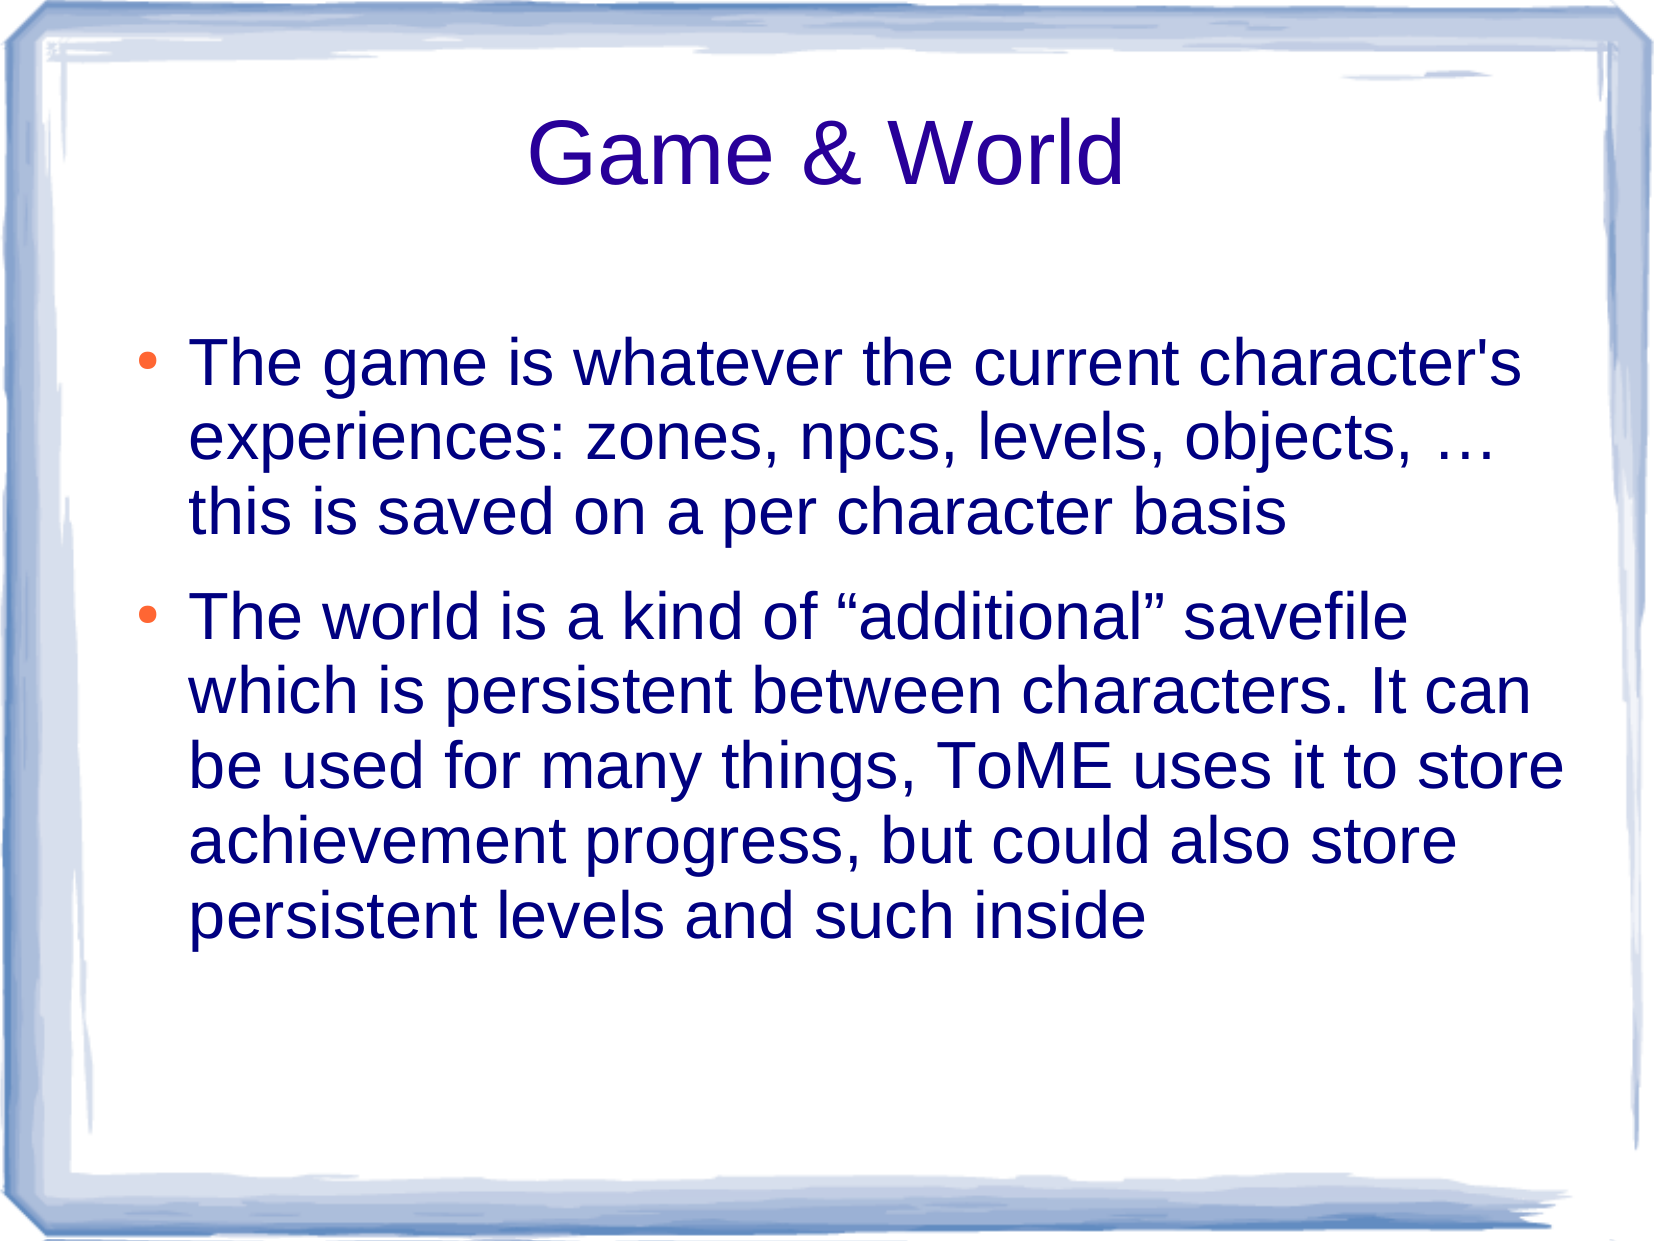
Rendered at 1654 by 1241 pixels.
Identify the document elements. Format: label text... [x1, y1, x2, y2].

picture [0, 0, 1654, 1241]
list The game is whatever the current character's experiences: zones, npcs, levels, objects, … this is saved on a per character basis The world is a kind of “additional” savefile which is persistent between characters. It can be used for many things, ToME uses it to store achievement progress, but could also store persistent levels and such inside [118, 324, 1571, 1129]
title Game & World [82, 56, 1571, 250]
